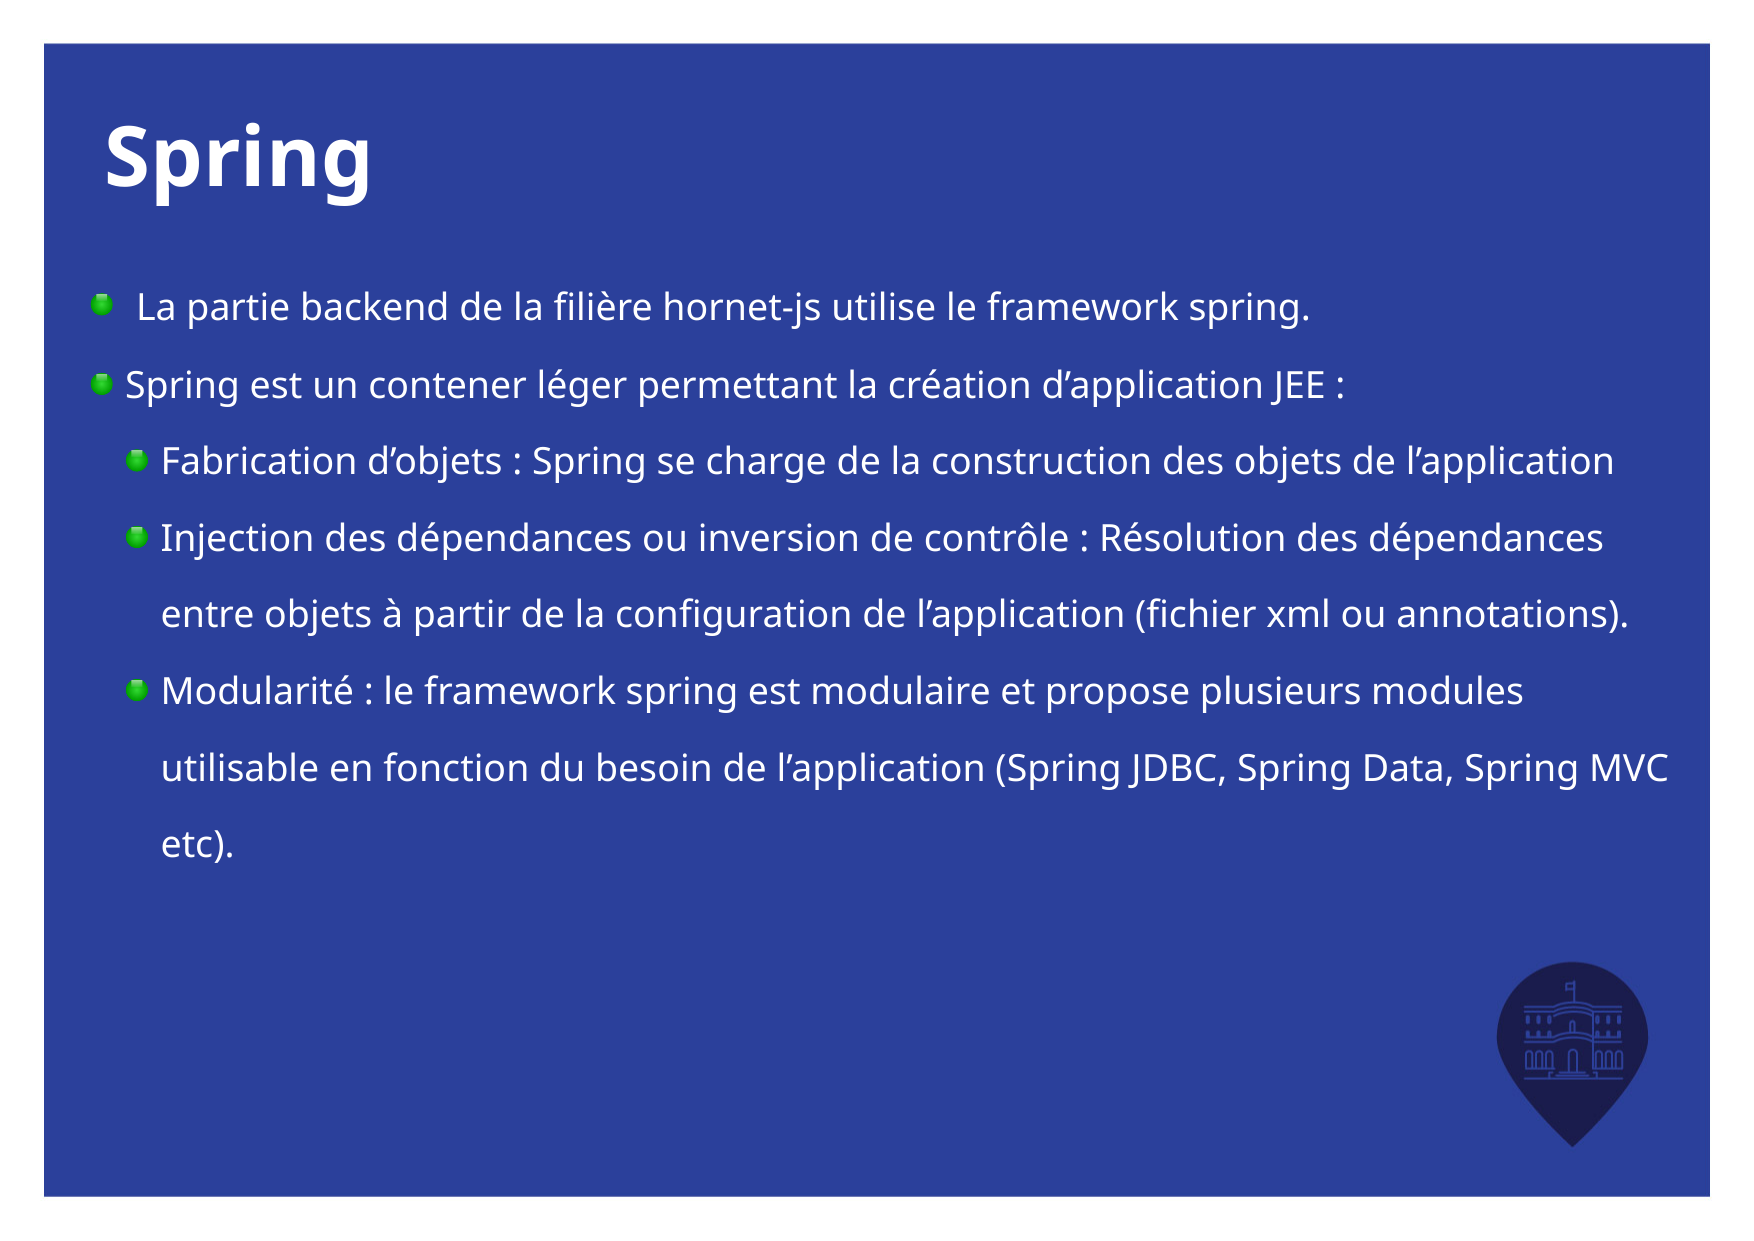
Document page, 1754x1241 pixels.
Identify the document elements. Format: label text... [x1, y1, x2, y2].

text_box La partie backend de la filière hornet-js utilise le framework spring. Spring est un contener léger permettant la création d’application JEE : Fabrication d’objets : Spring se charge de la construction des objets de l’application Injection des dépendances ou inversion de contrôle : Résolution des dépendances entre objets à partir de la configuration de l’application (fichier xml ou annotations). Modularité : le framework spring est modulaire et propose plusieurs modules utilisable en fonction du besoin de l’application (Spring JDBC, Spring Data, Spring MVC etc). [75, 240, 1688, 1231]
title Spring [87, 49, 1666, 240]
picture [0, 0, 1754, 1241]
